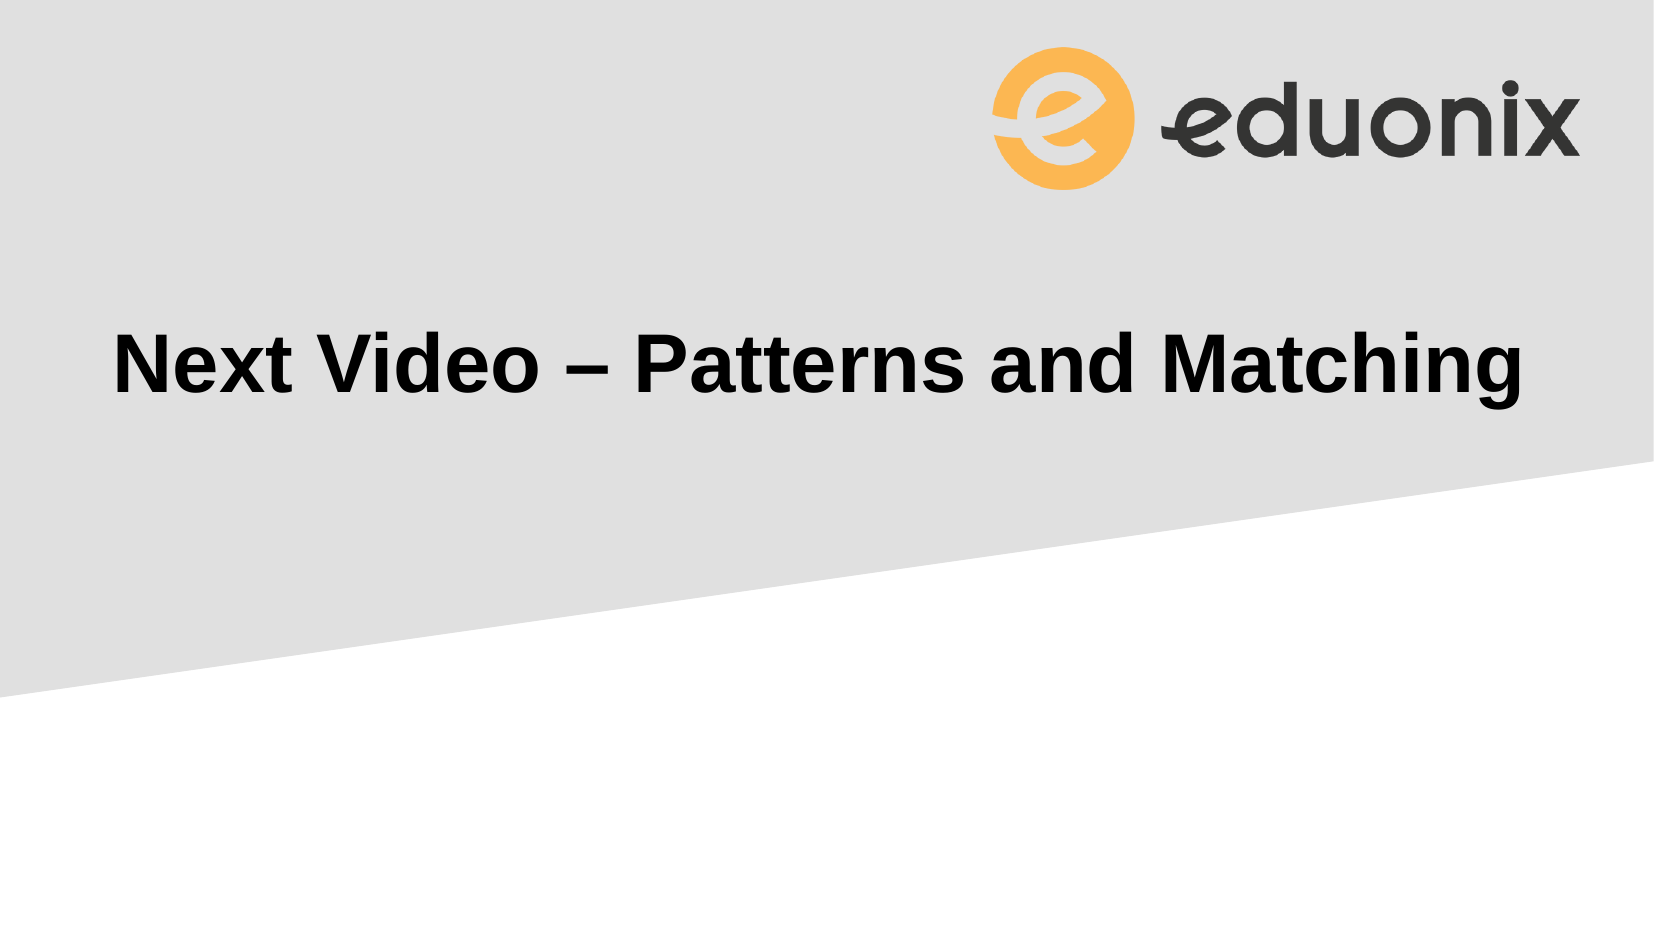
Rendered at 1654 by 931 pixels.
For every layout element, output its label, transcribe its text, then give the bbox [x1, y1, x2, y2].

picture [992, 47, 1580, 190]
title Next Video – Patterns and Matching [75, 90, 1564, 639]
